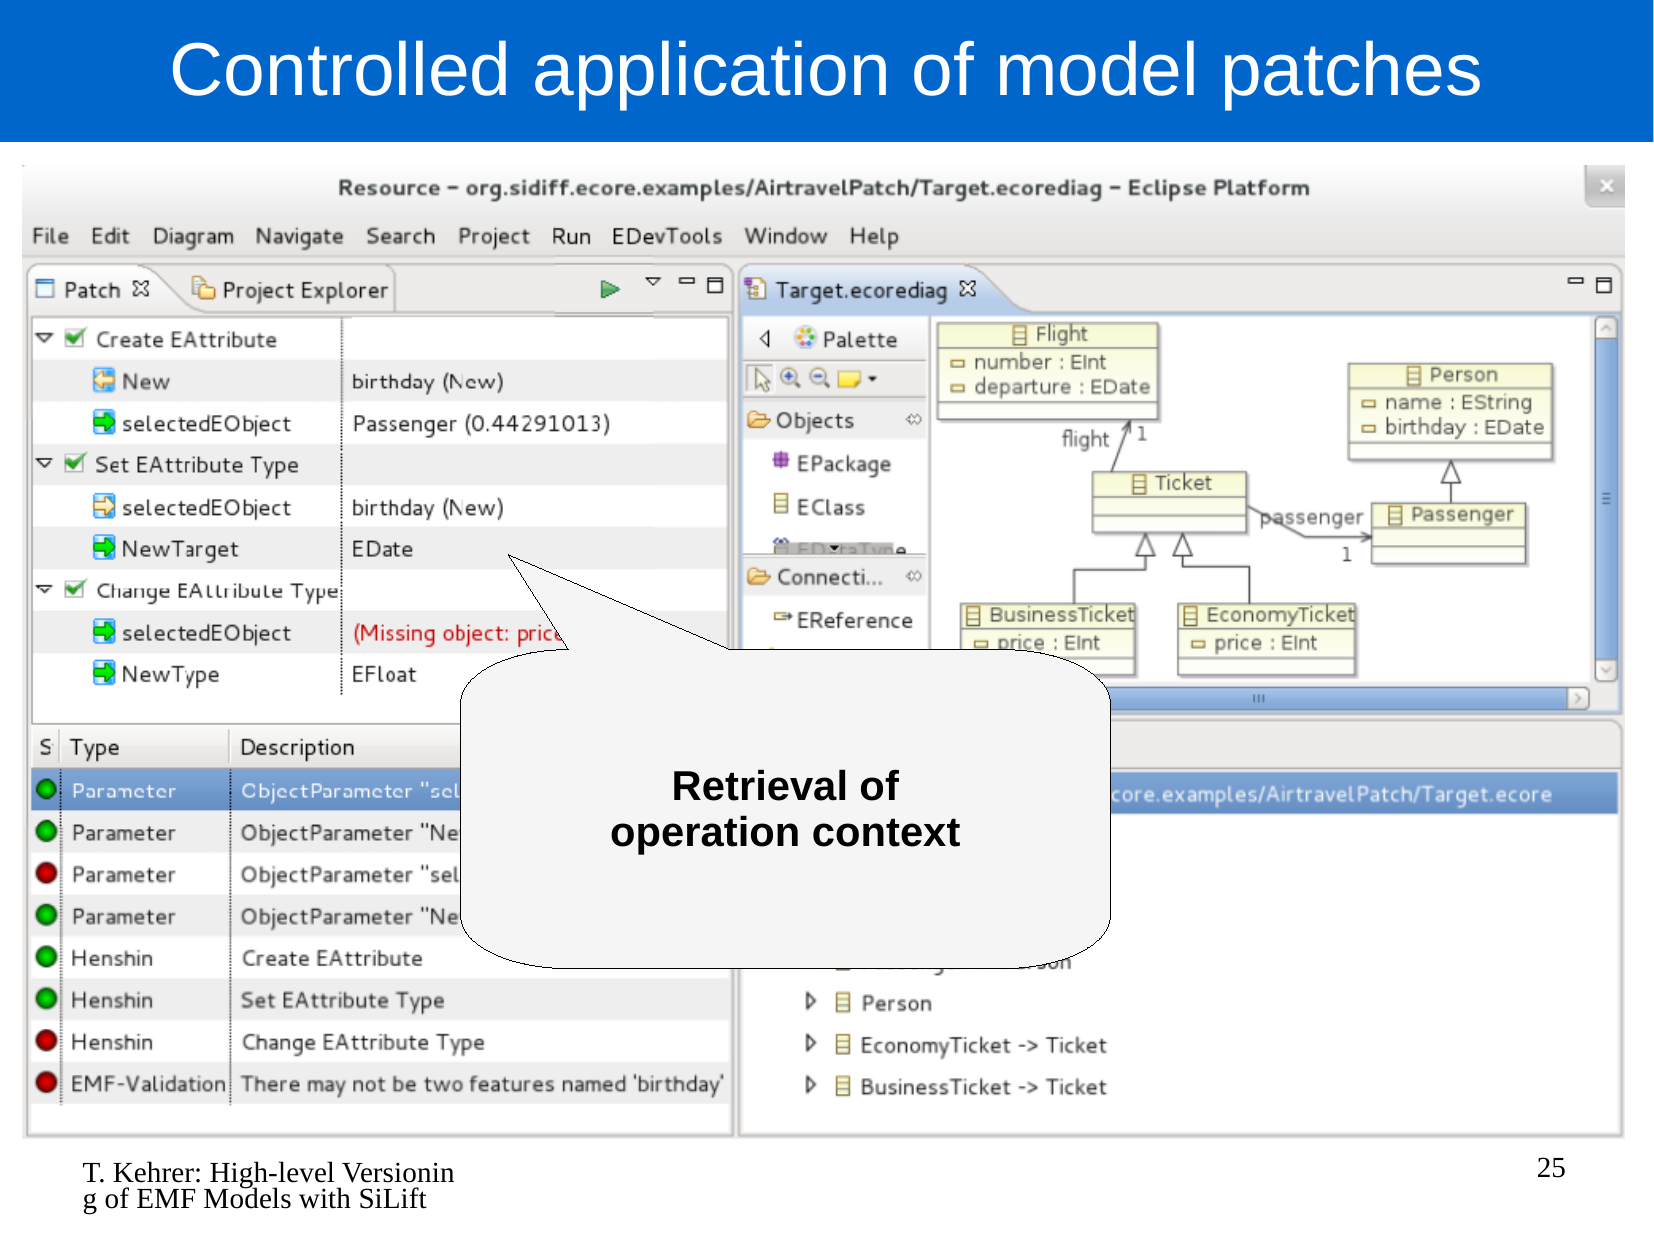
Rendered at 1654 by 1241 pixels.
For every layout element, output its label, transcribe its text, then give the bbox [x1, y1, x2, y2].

title Controlled application of model patches [0, 0, 1654, 142]
text_box Retrieval of operation context [460, 554, 1111, 969]
picture [22, 165, 1625, 1139]
